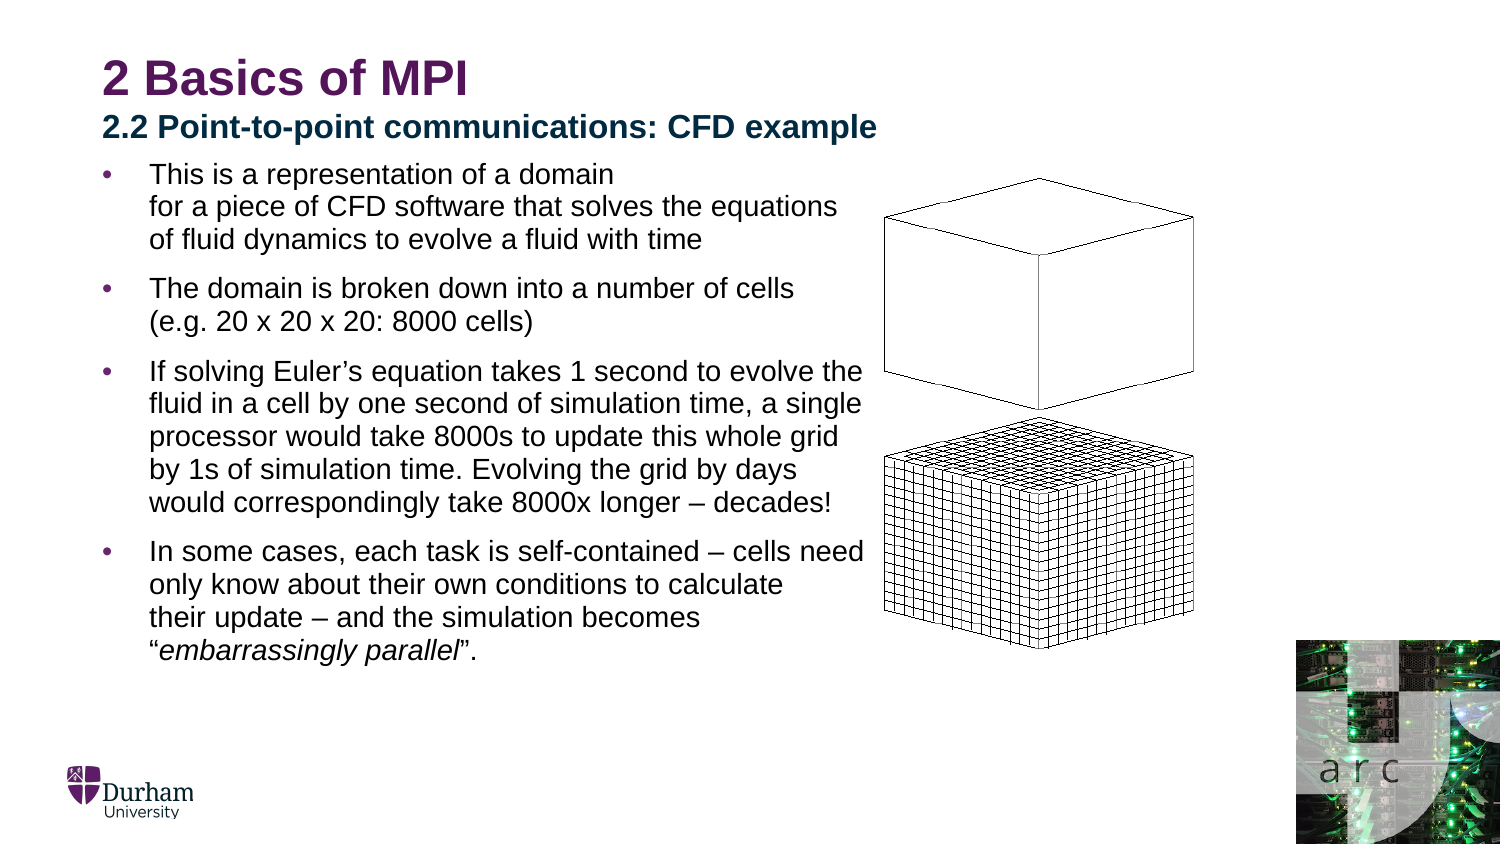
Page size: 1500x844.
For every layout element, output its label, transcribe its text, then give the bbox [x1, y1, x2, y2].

picture [1296, 640, 1500, 844]
picture [884, 416, 1194, 649]
title 2 Basics of MPI 2.2 Point-to-point communications: CFD example [101, 45, 1399, 187]
picture [67, 766, 193, 819]
list This is a representation of a domain for a piece of CFD software that solves the equations of fluid dynamics to evolve a fluid with time The domain is broken down into a number of cells (e.g. 20 x 20 x 20: 8000 cells) If solving Euler’s equation takes 1 second to evolve the fluid in a cell by one second of simulation time, a single processor would take 8000s to update this whole grid by 1s of simulation time. Evolving the grid by days would correspondingly take 8000x longer – decades! In some cases, each task is self-contained – cells need only know about their own conditions to calculate their update – and the simulation becomes “embarrassingly parallel”. [101, 157, 1258, 718]
picture [884, 177, 1194, 410]
